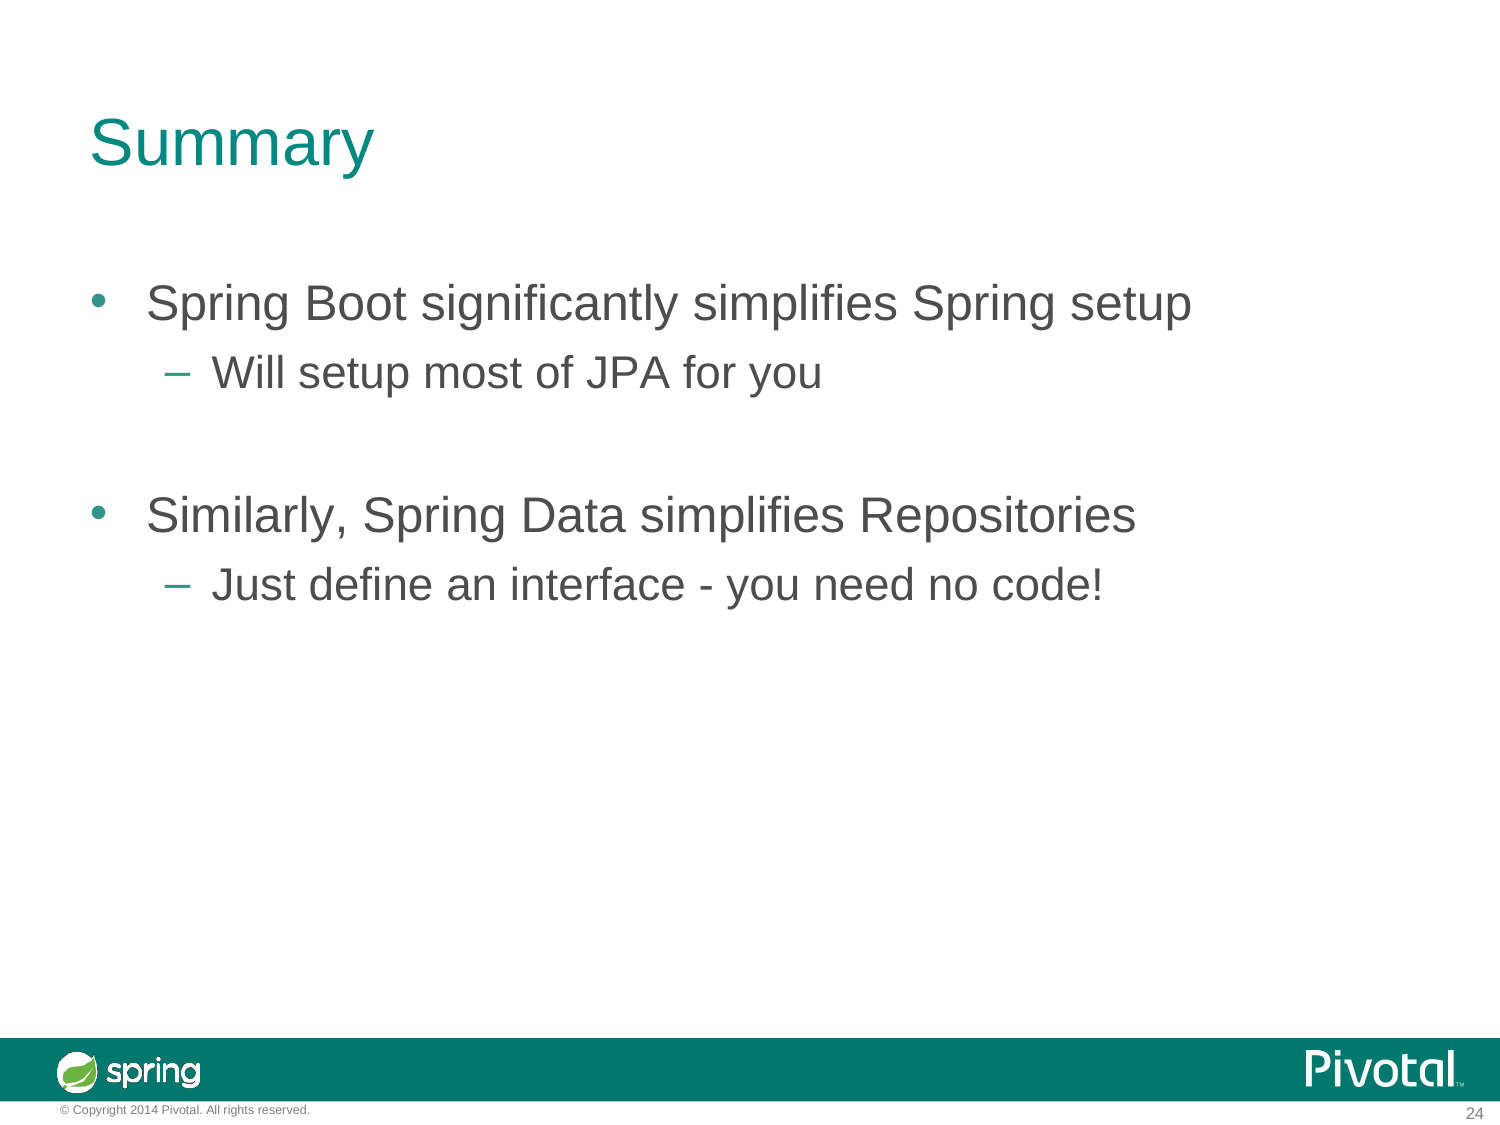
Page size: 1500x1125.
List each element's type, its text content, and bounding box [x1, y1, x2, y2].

picture [32, 1041, 210, 1103]
list Spring Boot significantly simplifies Spring setup Will setup most of JPA for you Similarly, Spring Data simplifies Repositories Just define an interface - you need no code! [75, 262, 1426, 1005]
picture [1306, 1050, 1464, 1087]
title Summary [75, 45, 1426, 233]
